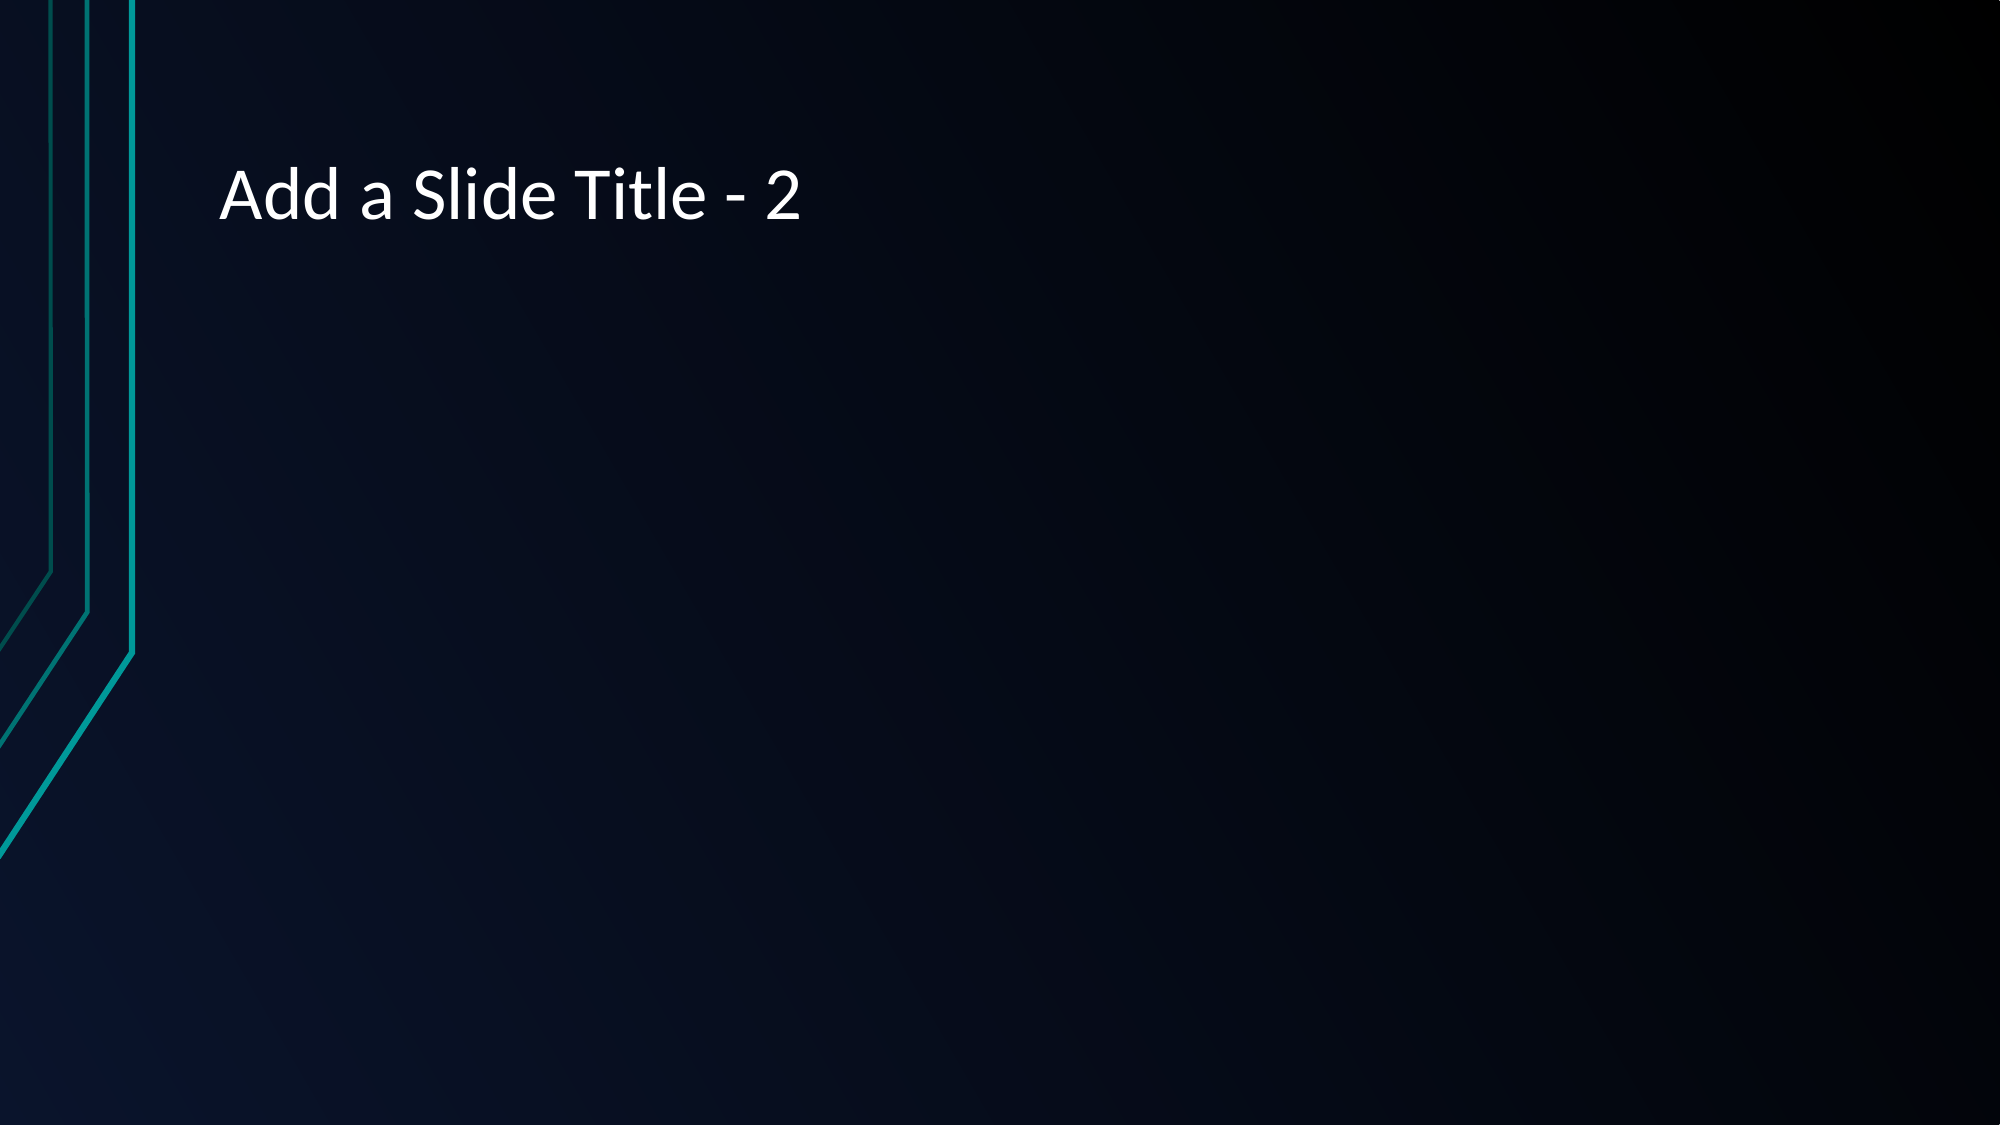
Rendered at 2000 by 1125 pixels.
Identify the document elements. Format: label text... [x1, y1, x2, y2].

title Add a Slide Title - 2 [199, 45, 1900, 246]
